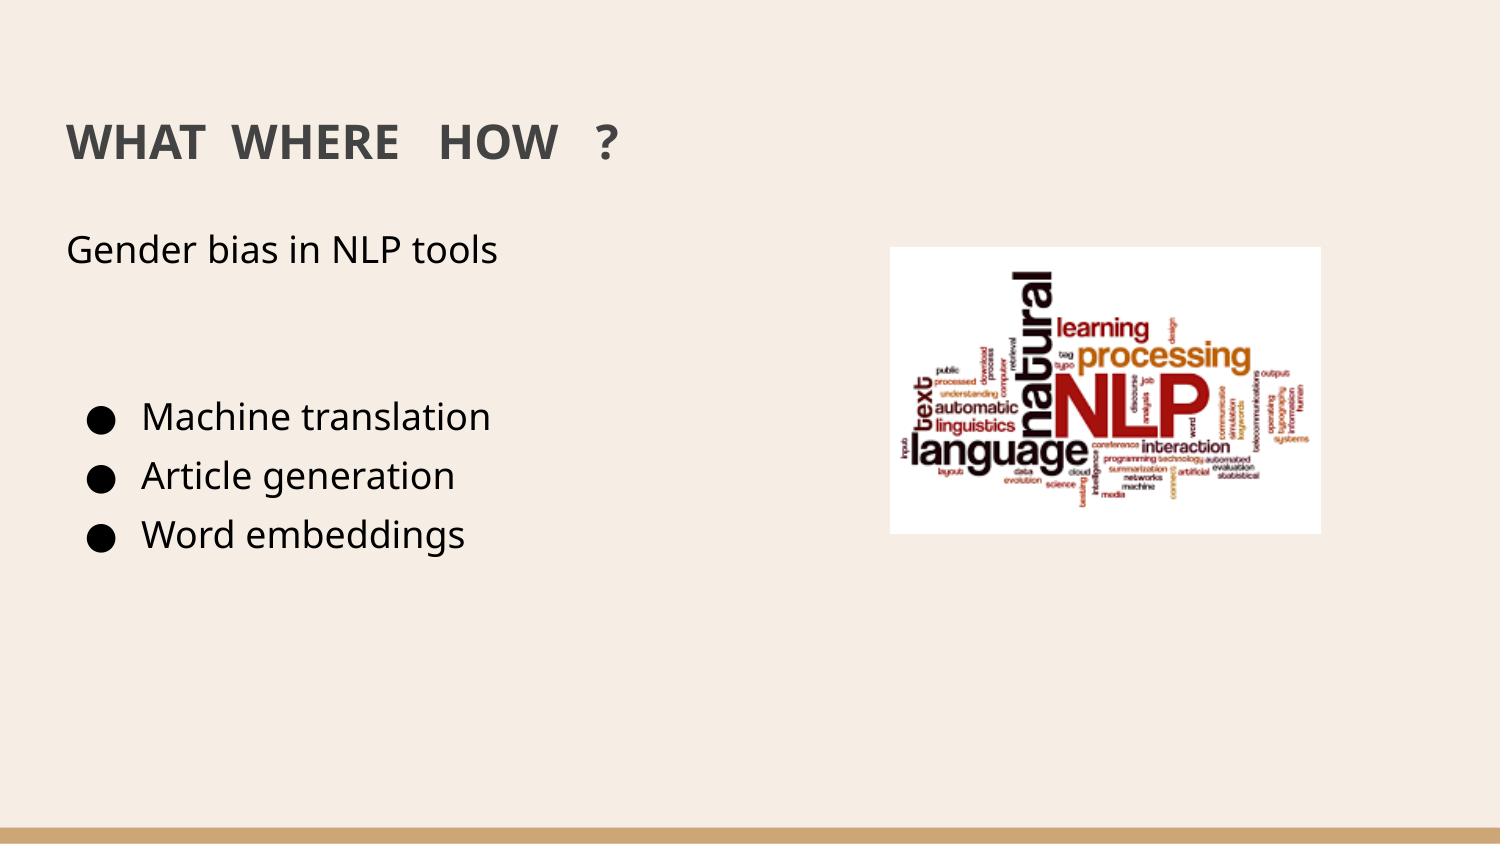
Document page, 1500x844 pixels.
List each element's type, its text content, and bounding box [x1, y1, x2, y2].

list Gender bias in NLP tools Machine translation Article generation Word embeddings [51, 200, 1449, 752]
picture [890, 247, 1321, 534]
title WHAT WHERE HOW ? [51, 51, 1449, 189]
